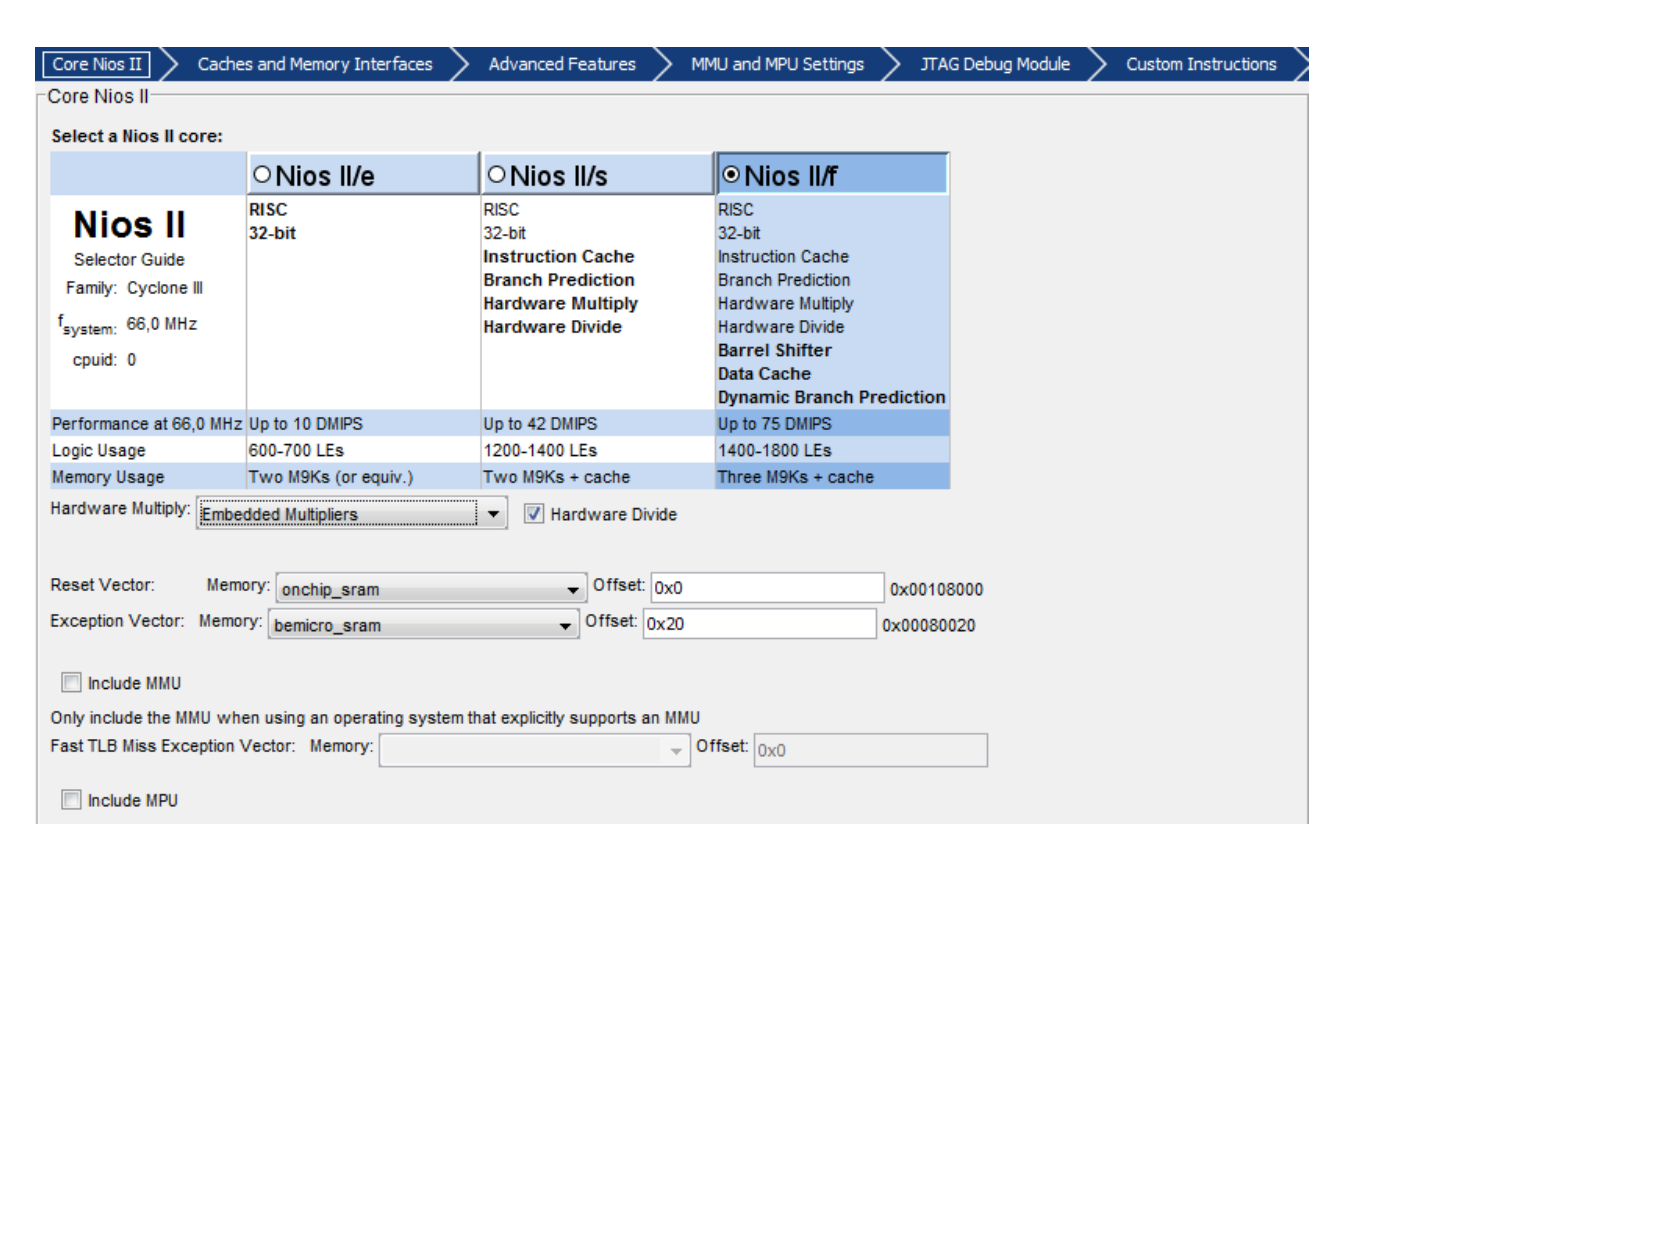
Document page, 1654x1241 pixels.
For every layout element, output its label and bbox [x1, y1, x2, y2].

picture [35, 47, 1309, 824]
